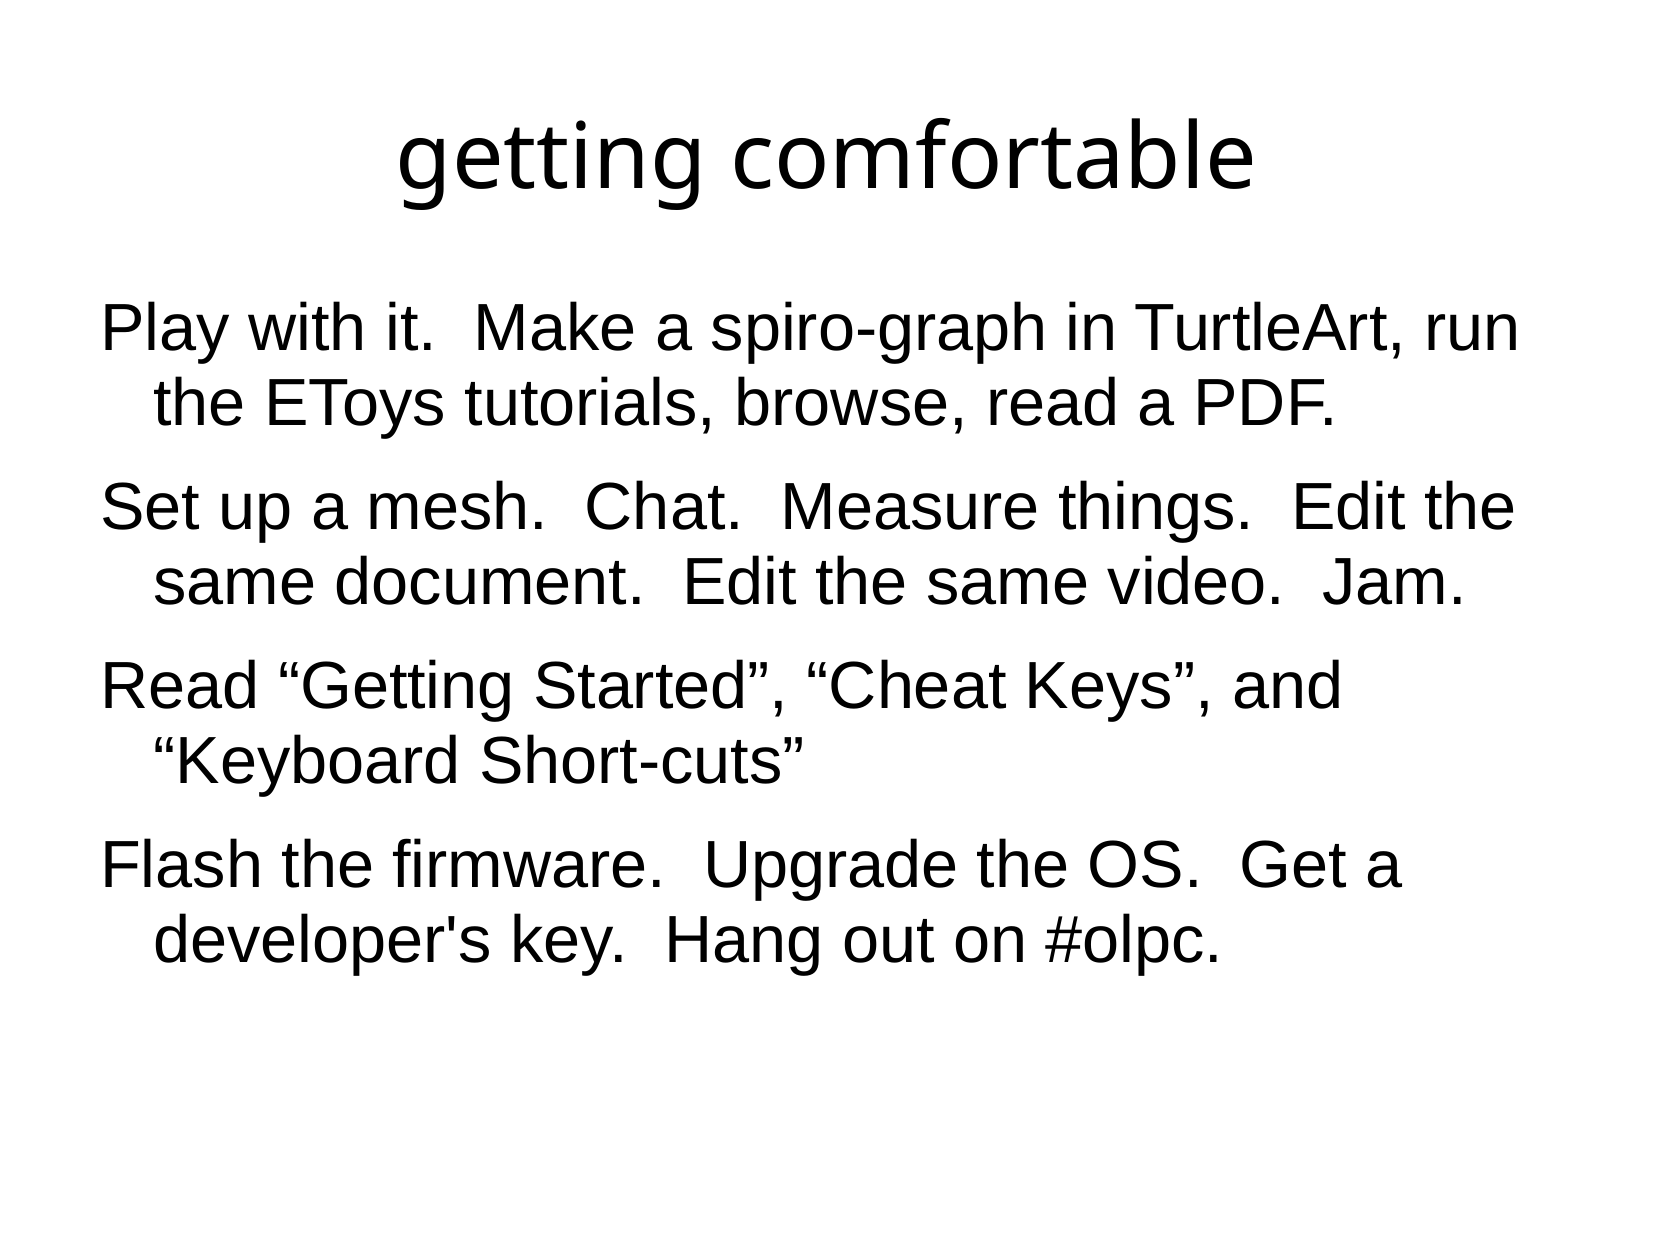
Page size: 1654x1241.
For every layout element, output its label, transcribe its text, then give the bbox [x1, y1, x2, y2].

list Play with it. Make a spiro-graph in TurtleArt, run the EToys tutorials, browse, read a PDF. Set up a mesh. Chat. Measure things. Edit the same document. Edit the same video. Jam. Read “Getting Started”, “Cheat Keys”, and “Keyboard Short-cuts” Flash the firmware. Upgrade the OS. Get a developer's key. Hang out on #olpc. [82, 290, 1571, 1174]
title getting comfortable [82, 56, 1571, 250]
